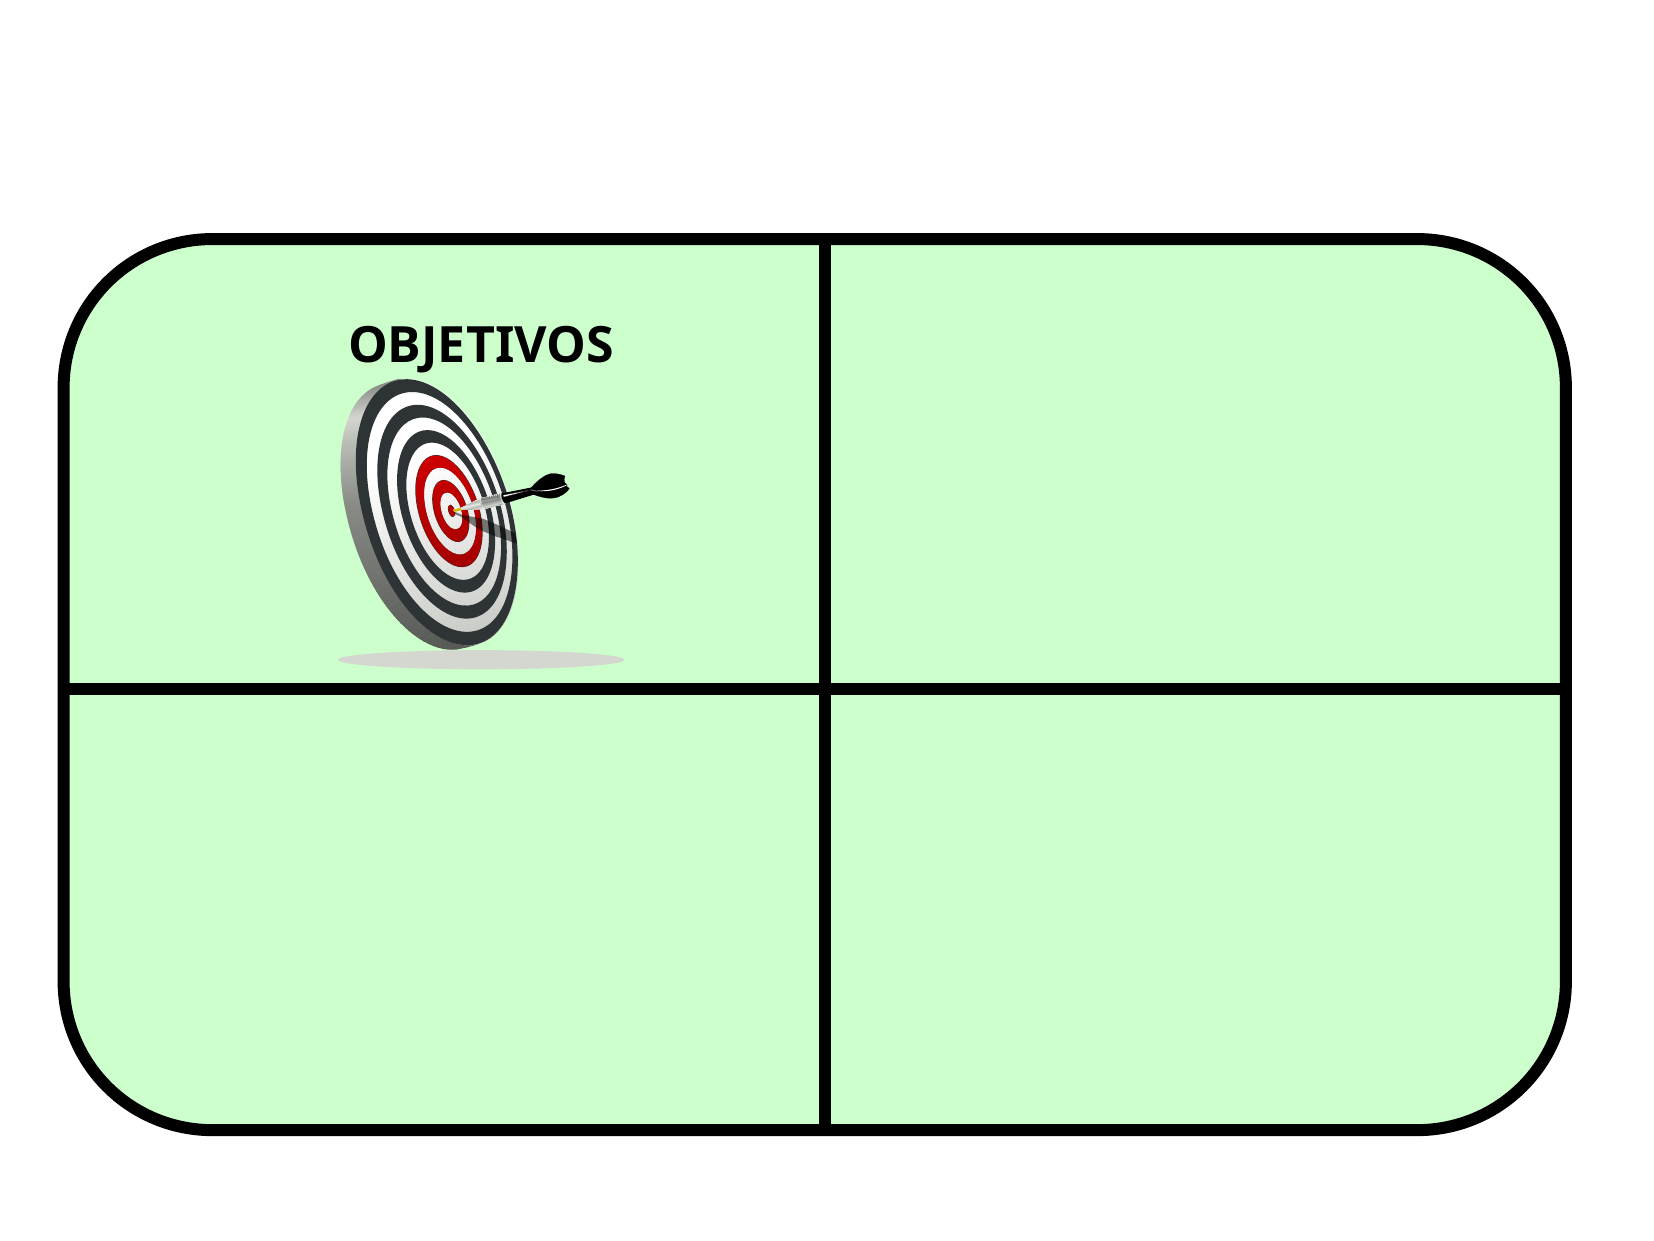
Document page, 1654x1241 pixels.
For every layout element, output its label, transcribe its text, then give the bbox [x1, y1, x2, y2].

text_box OBJETIVOS [233, 301, 729, 376]
text_box [63, 239, 1566, 1131]
text_box [831, 239, 1566, 683]
picture [293, 360, 669, 708]
